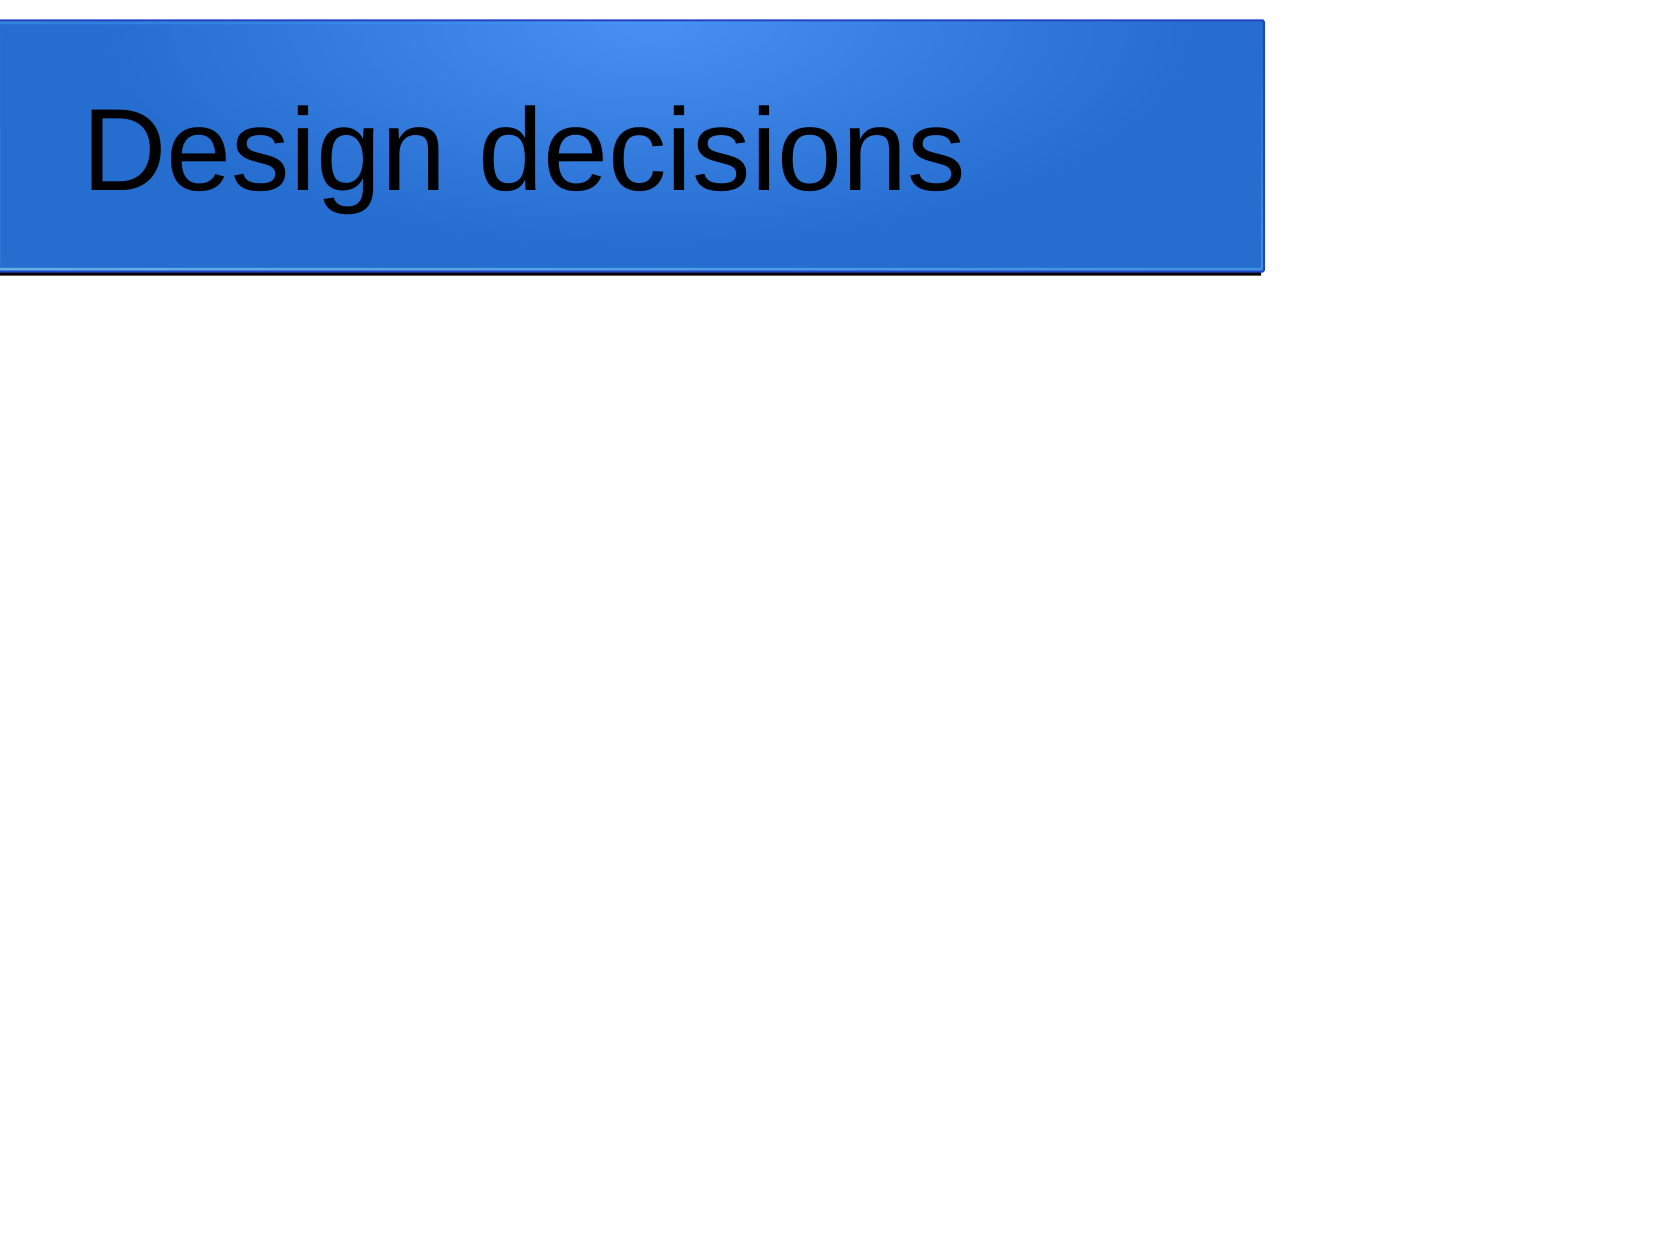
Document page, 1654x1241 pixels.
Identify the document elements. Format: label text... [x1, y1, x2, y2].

title Design decisions [82, 47, 1235, 252]
